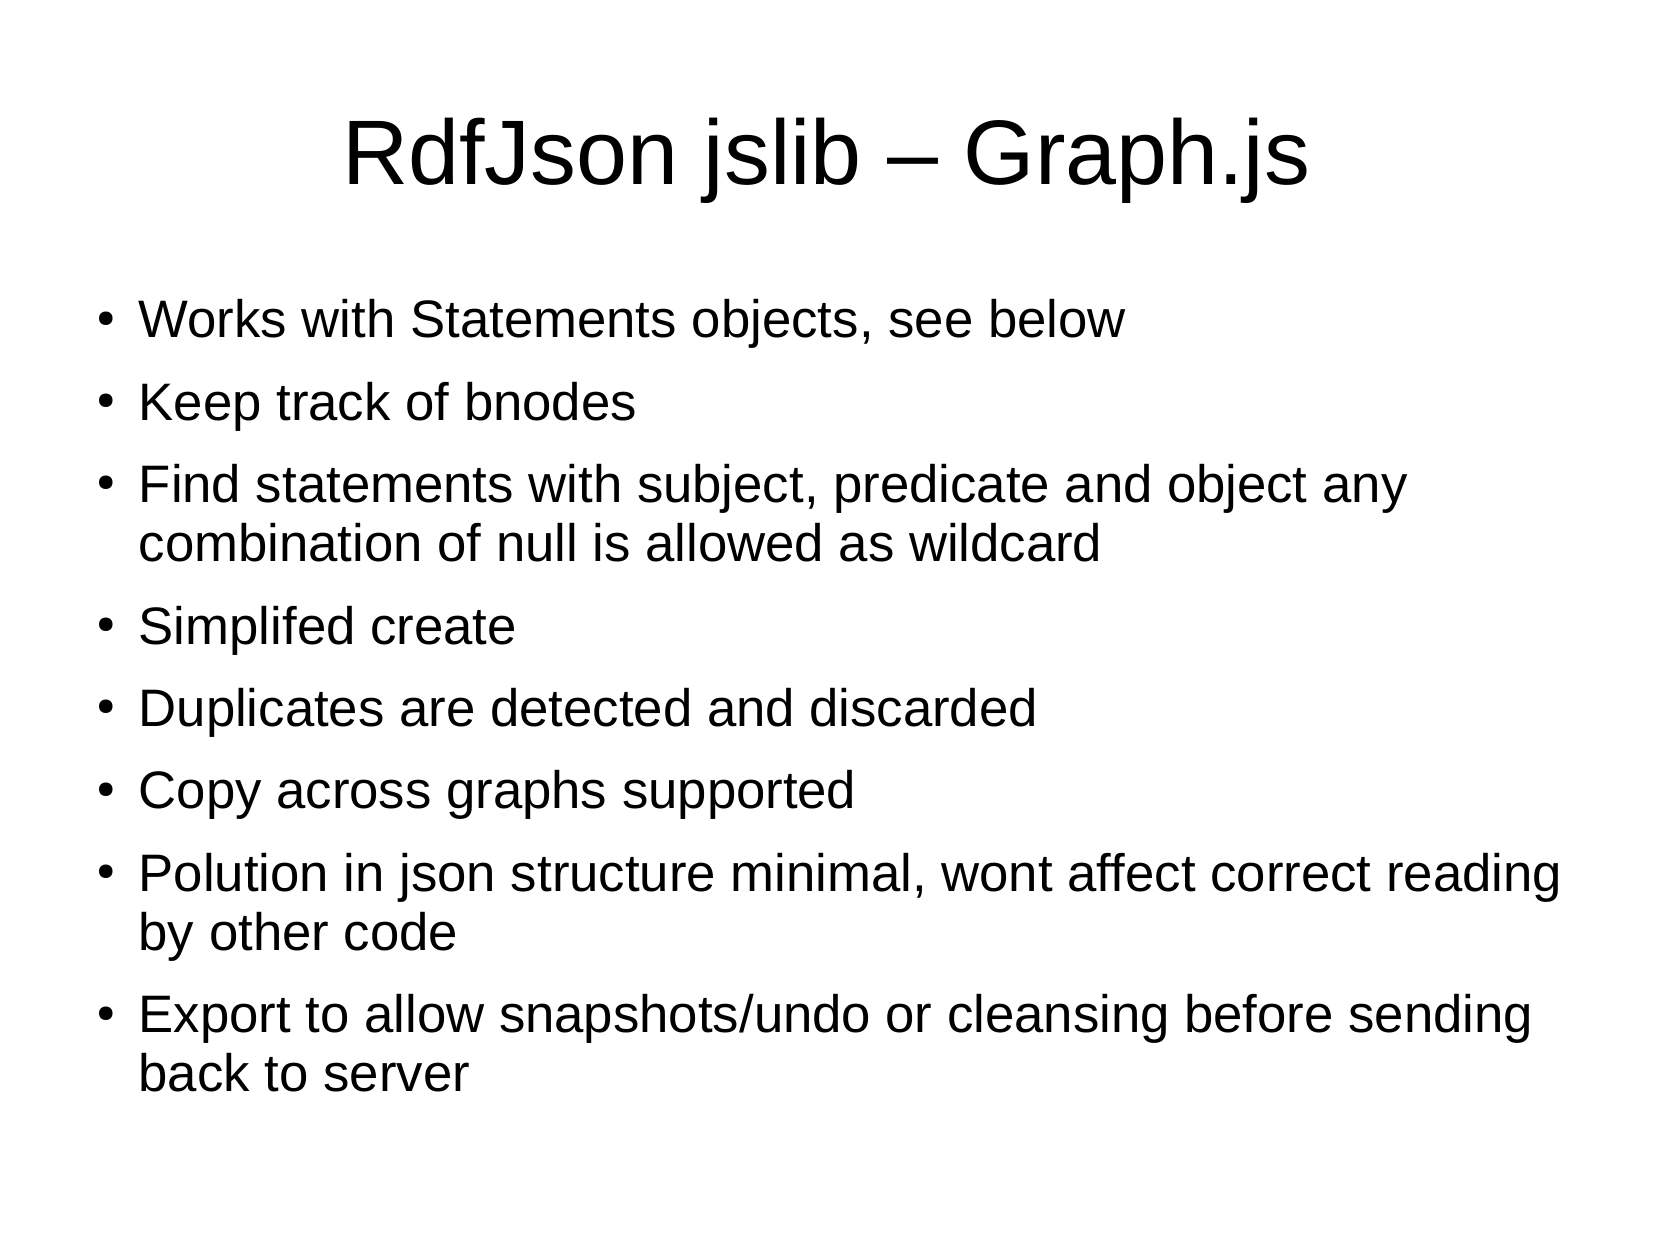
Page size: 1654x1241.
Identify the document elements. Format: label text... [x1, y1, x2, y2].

list Works with Statements objects, see below Keep track of bnodes Find statements with subject, predicate and object any combination of null is allowed as wildcard Simplifed create Duplicates are detected and discarded Copy across graphs supported Polution in json structure minimal, wont affect correct reading by other code Export to allow snapshots/undo or cleansing before sending back to server [82, 290, 1571, 1109]
title RdfJson jslib – Graph.js [82, 49, 1571, 257]
